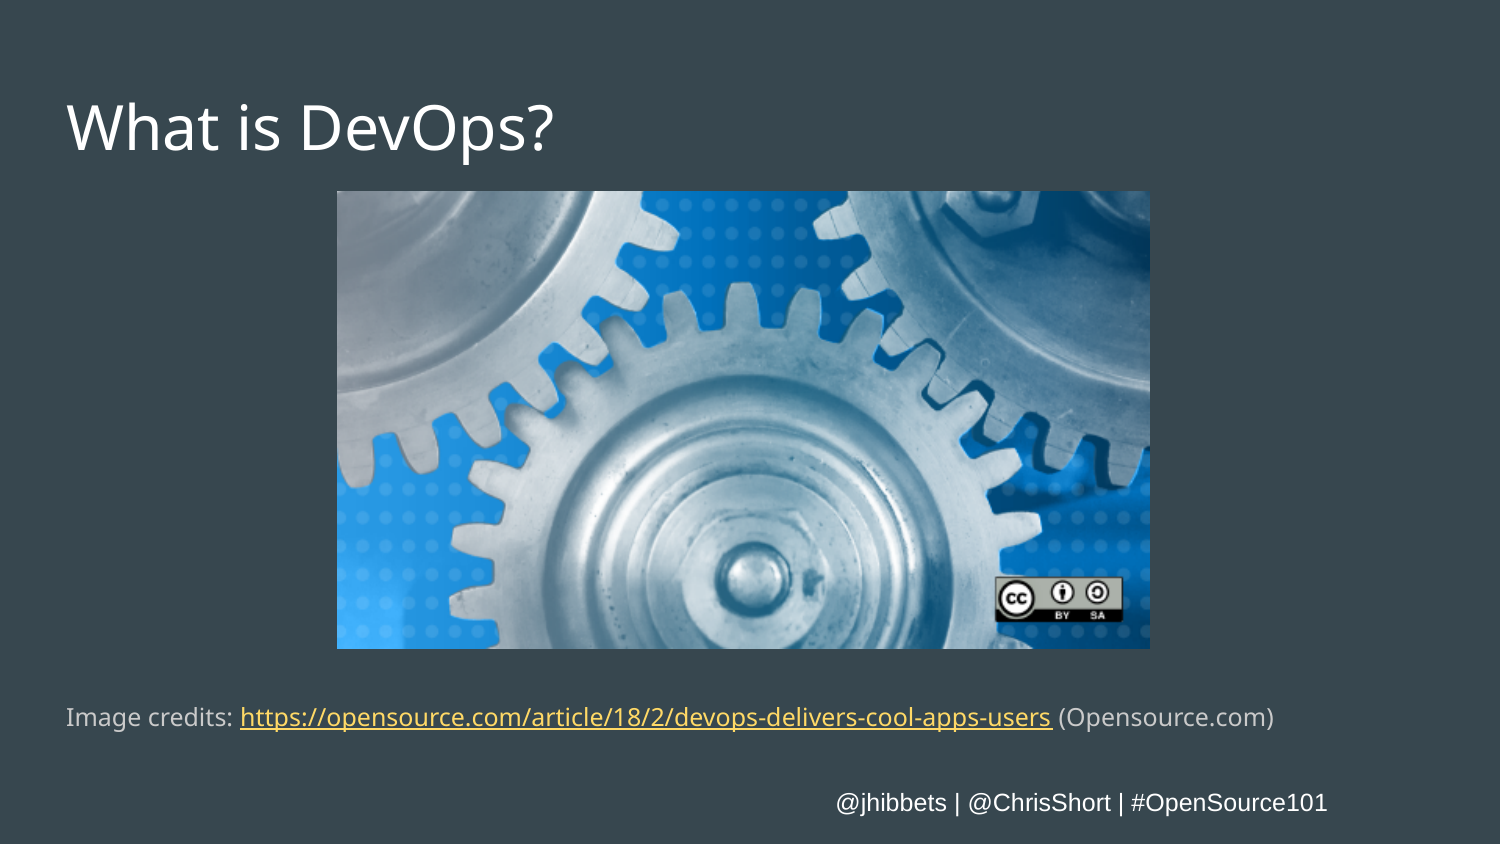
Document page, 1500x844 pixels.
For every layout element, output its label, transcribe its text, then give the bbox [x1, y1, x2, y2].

list Image credits: https://opensource.com/article/18/2/devops-delivers-cool-apps-users (Opensource.com) [51, 686, 1449, 750]
picture [337, 191, 1150, 649]
title What is DevOps? [51, 72, 1449, 167]
